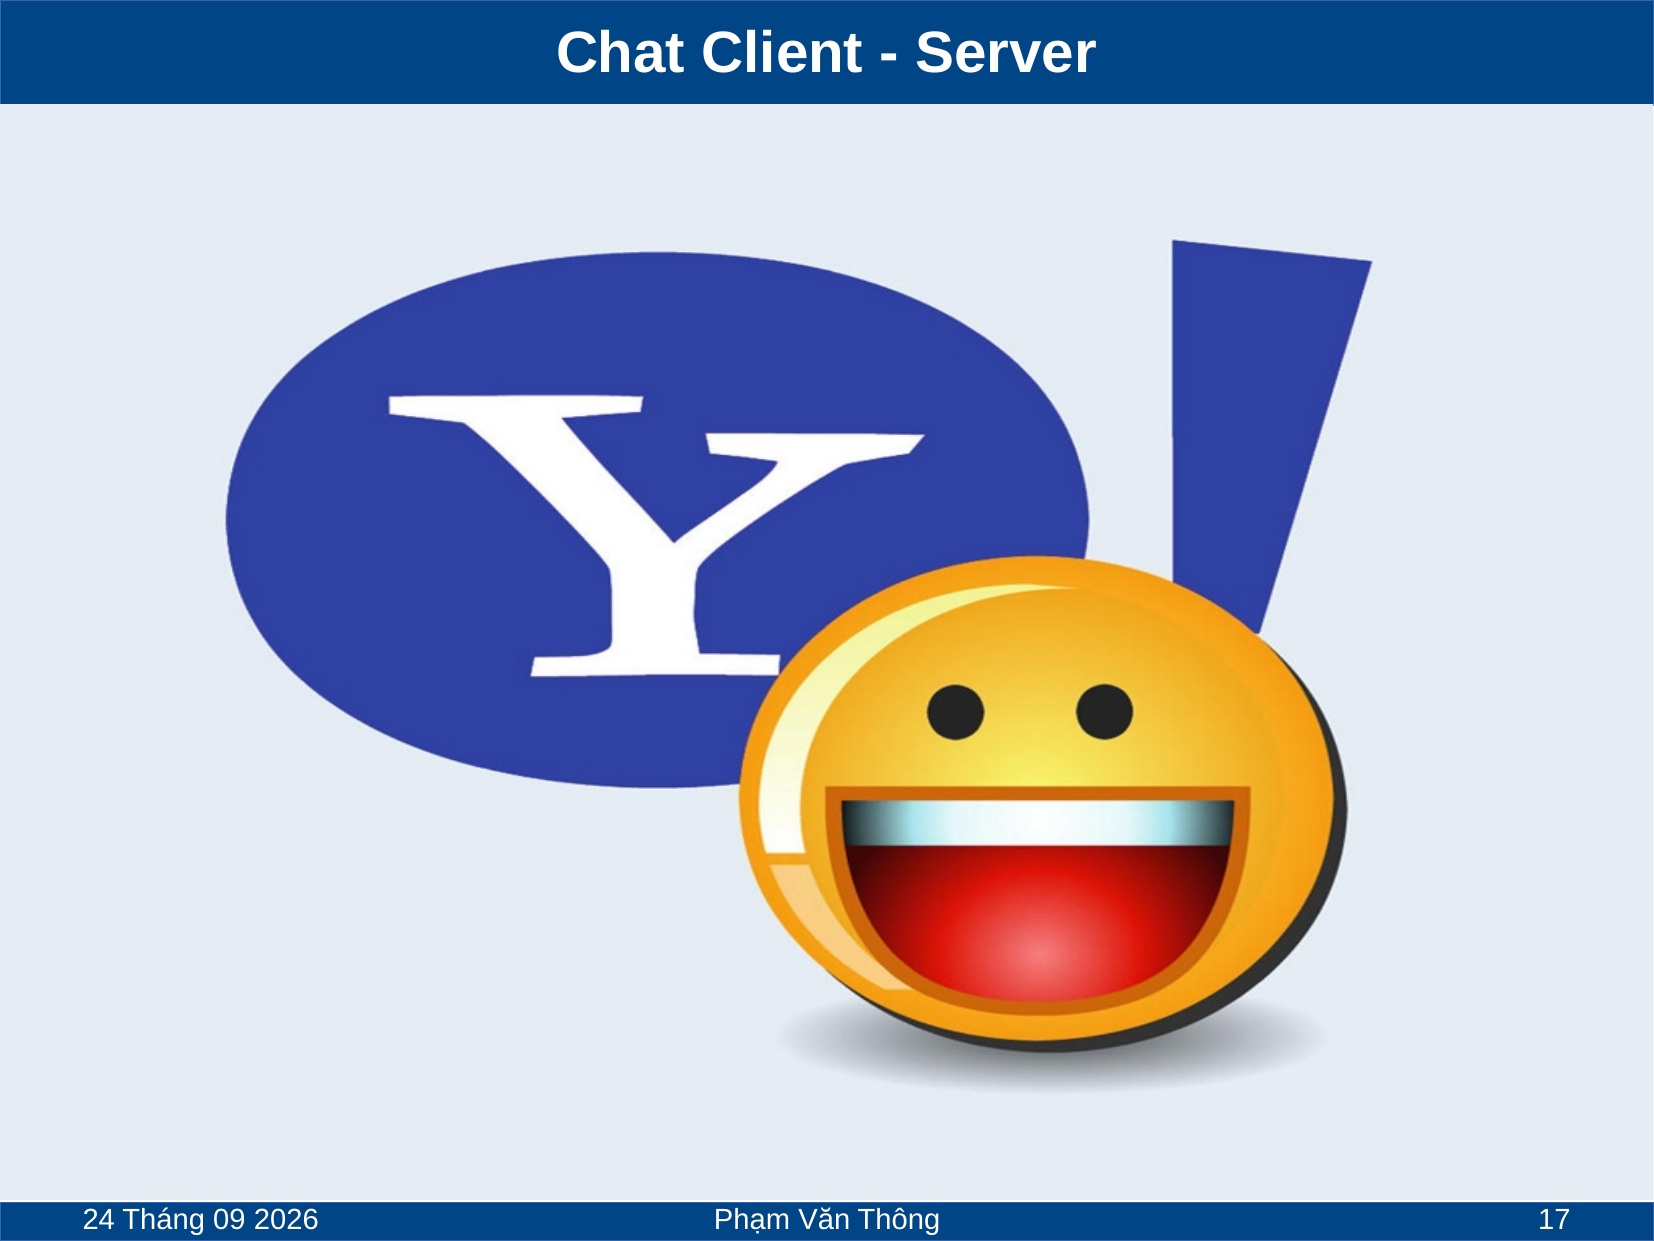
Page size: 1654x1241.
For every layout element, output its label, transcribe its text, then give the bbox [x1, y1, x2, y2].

picture [0, 104, 1654, 1201]
title Chat Client - Server [0, 0, 1654, 104]
